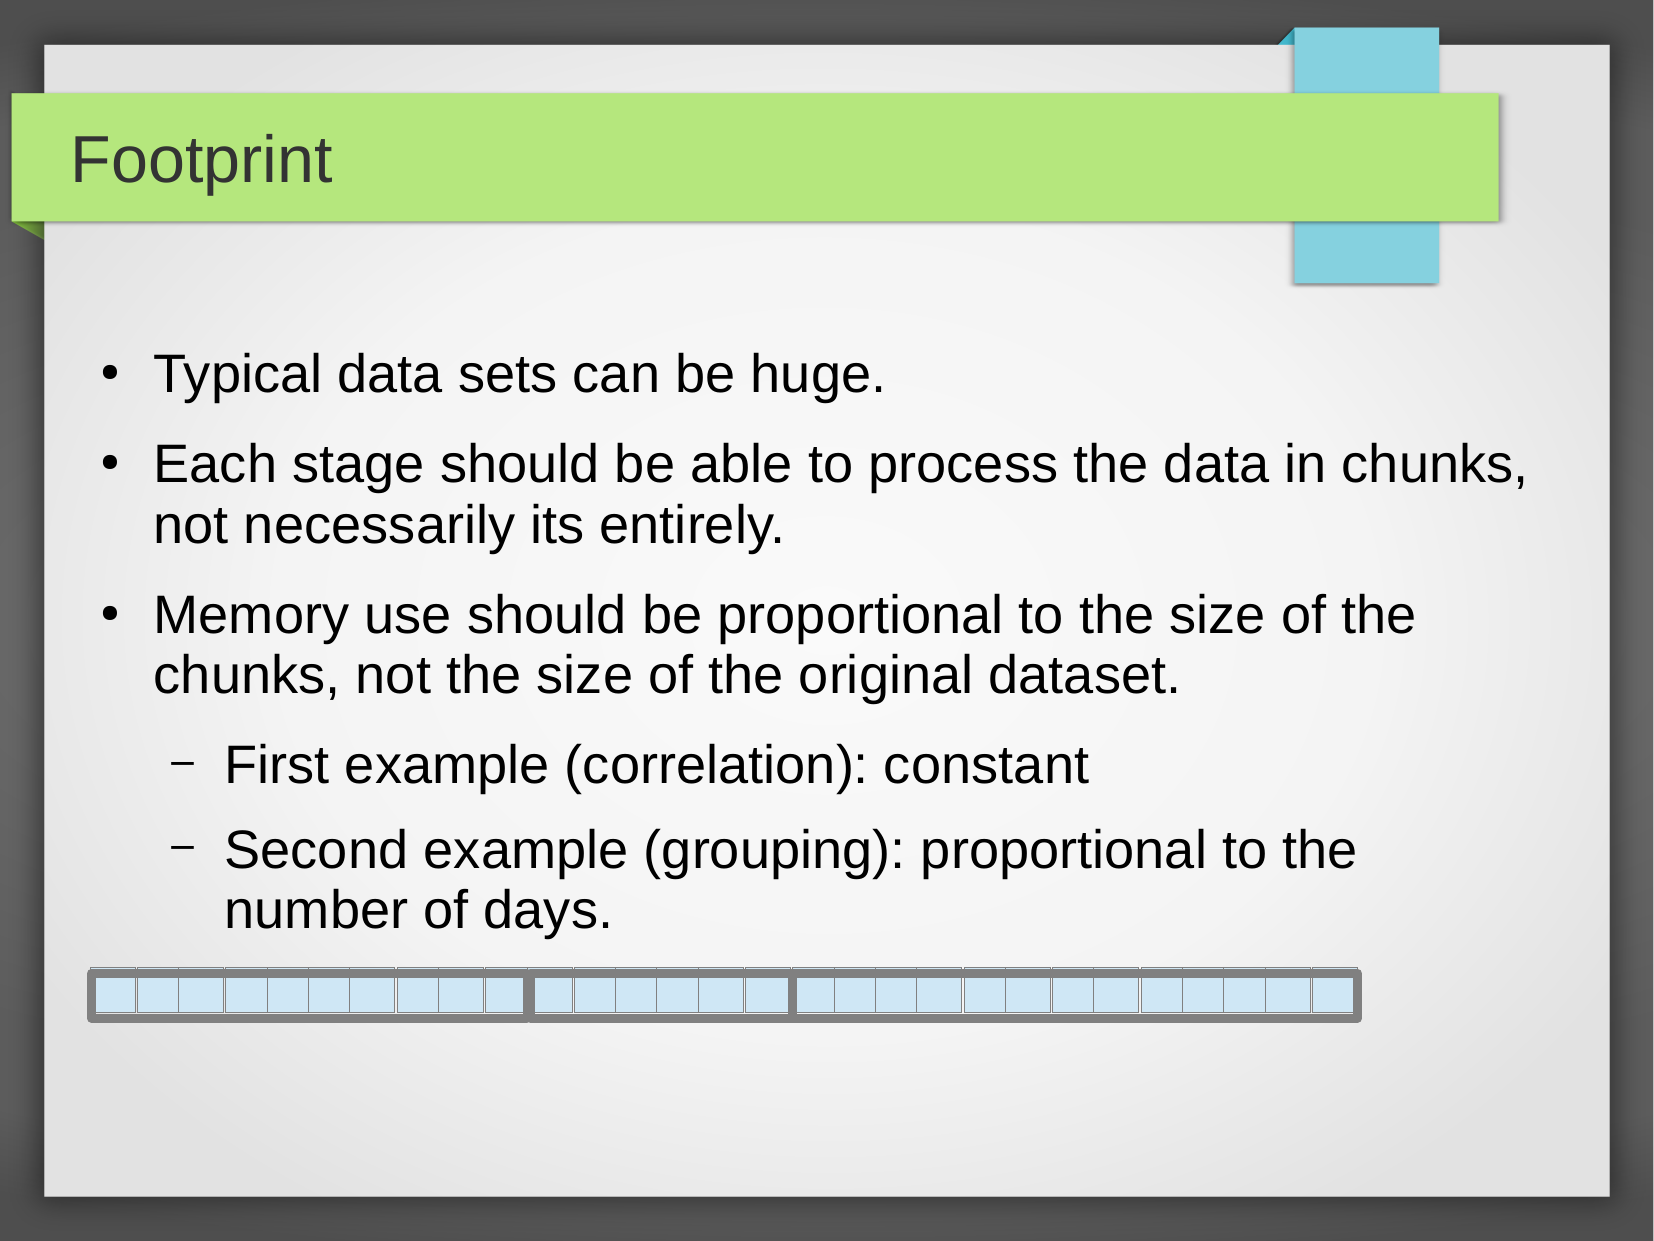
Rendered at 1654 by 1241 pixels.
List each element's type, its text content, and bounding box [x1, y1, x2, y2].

list Typical data sets can be huge. Each stage should be able to process the data in chunks, not necessarily its entirely. Memory use should be proportional to the size of the chunks, not the size of the original dataset. First example (correlation): constant Second example (grouping): proportional to the number of days. [82, 343, 1538, 1063]
picture [0, 0, 1654, 1241]
title Footprint [70, 106, 1229, 213]
text_box [90, 967, 1358, 1019]
